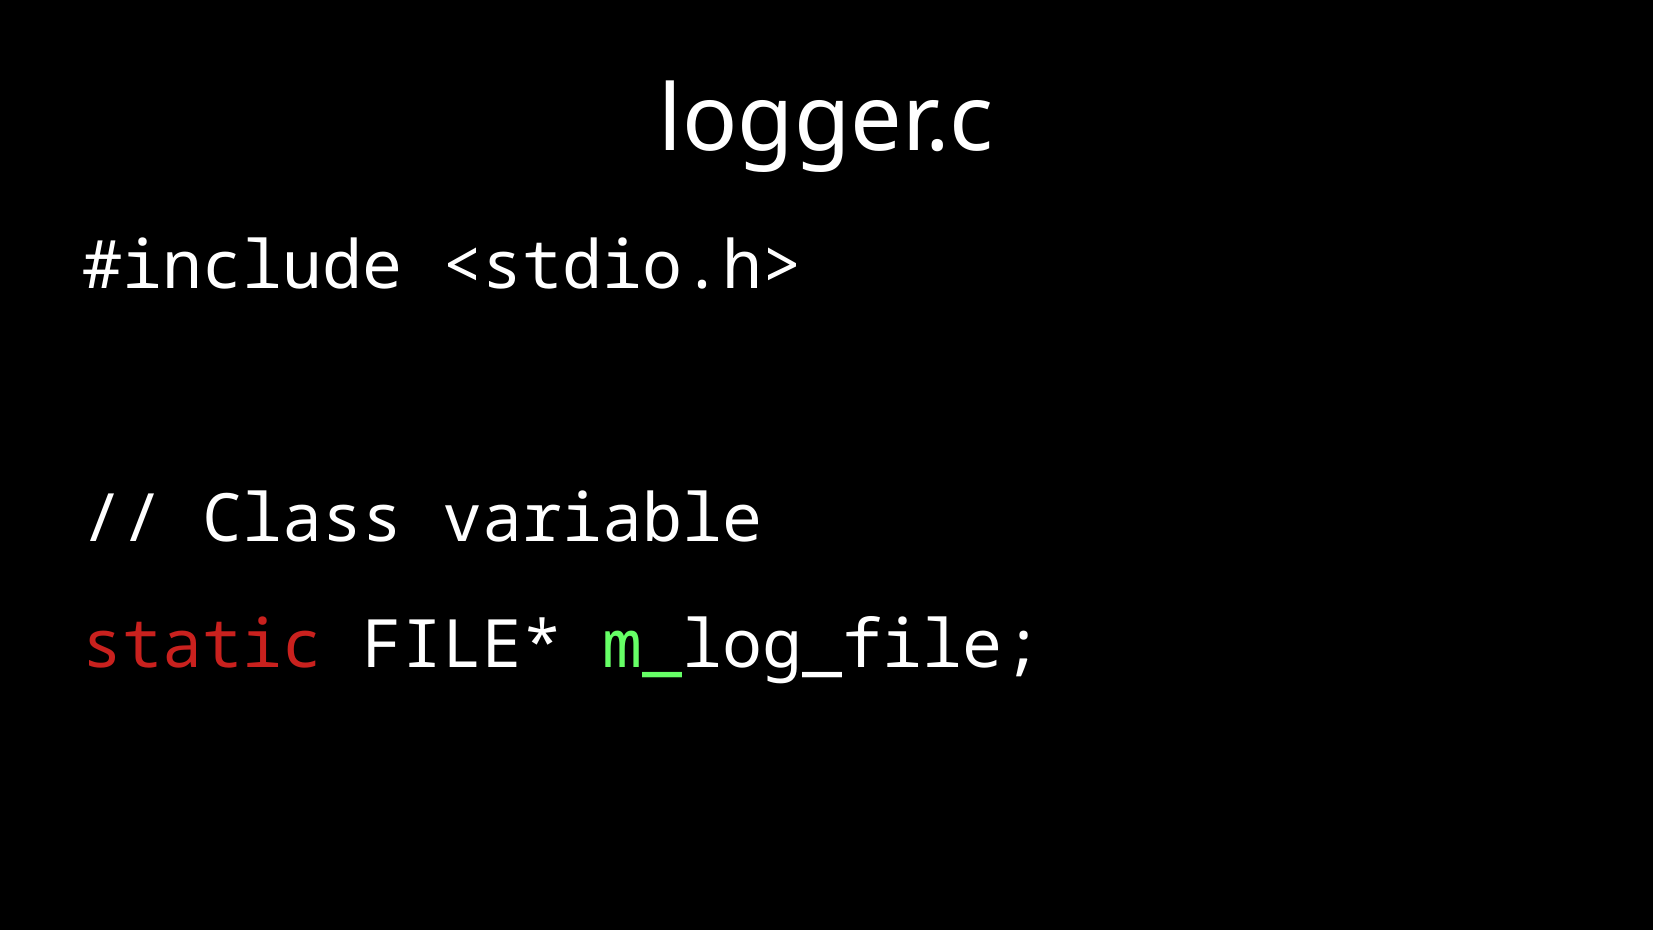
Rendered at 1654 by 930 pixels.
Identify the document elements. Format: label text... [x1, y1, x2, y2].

list #include <stdio.h> // Class variable static FILE* m_log_file; [82, 217, 1571, 841]
title logger.c [82, 37, 1571, 193]
